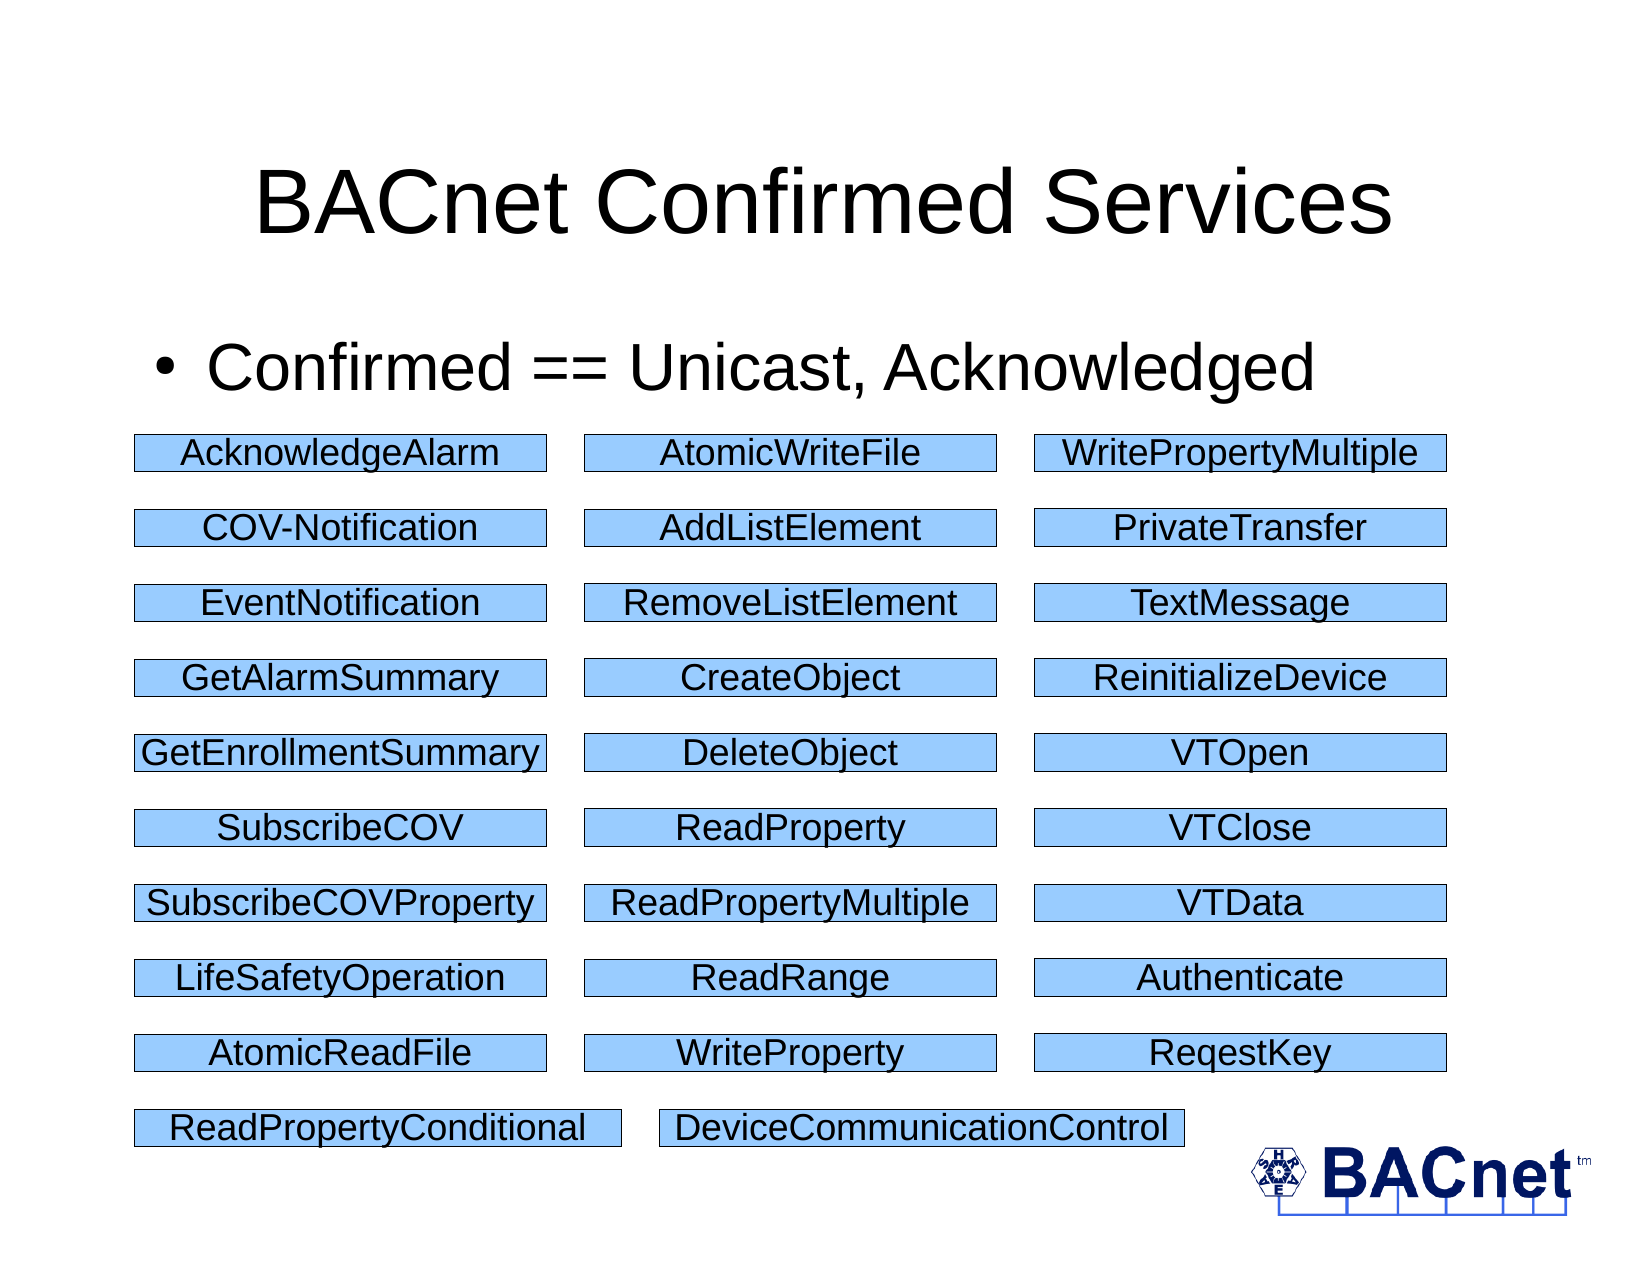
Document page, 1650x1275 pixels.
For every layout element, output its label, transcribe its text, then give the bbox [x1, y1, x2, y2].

picture [1251, 1146, 1591, 1216]
title BACnet Confirmed Services [135, 105, 1515, 299]
text_box DeviceCommunicationControl [659, 1109, 1185, 1147]
list Confirmed == Unicast, Acknowledged [135, 329, 1515, 1079]
text_box ReadPropertyConditional [134, 1109, 622, 1147]
